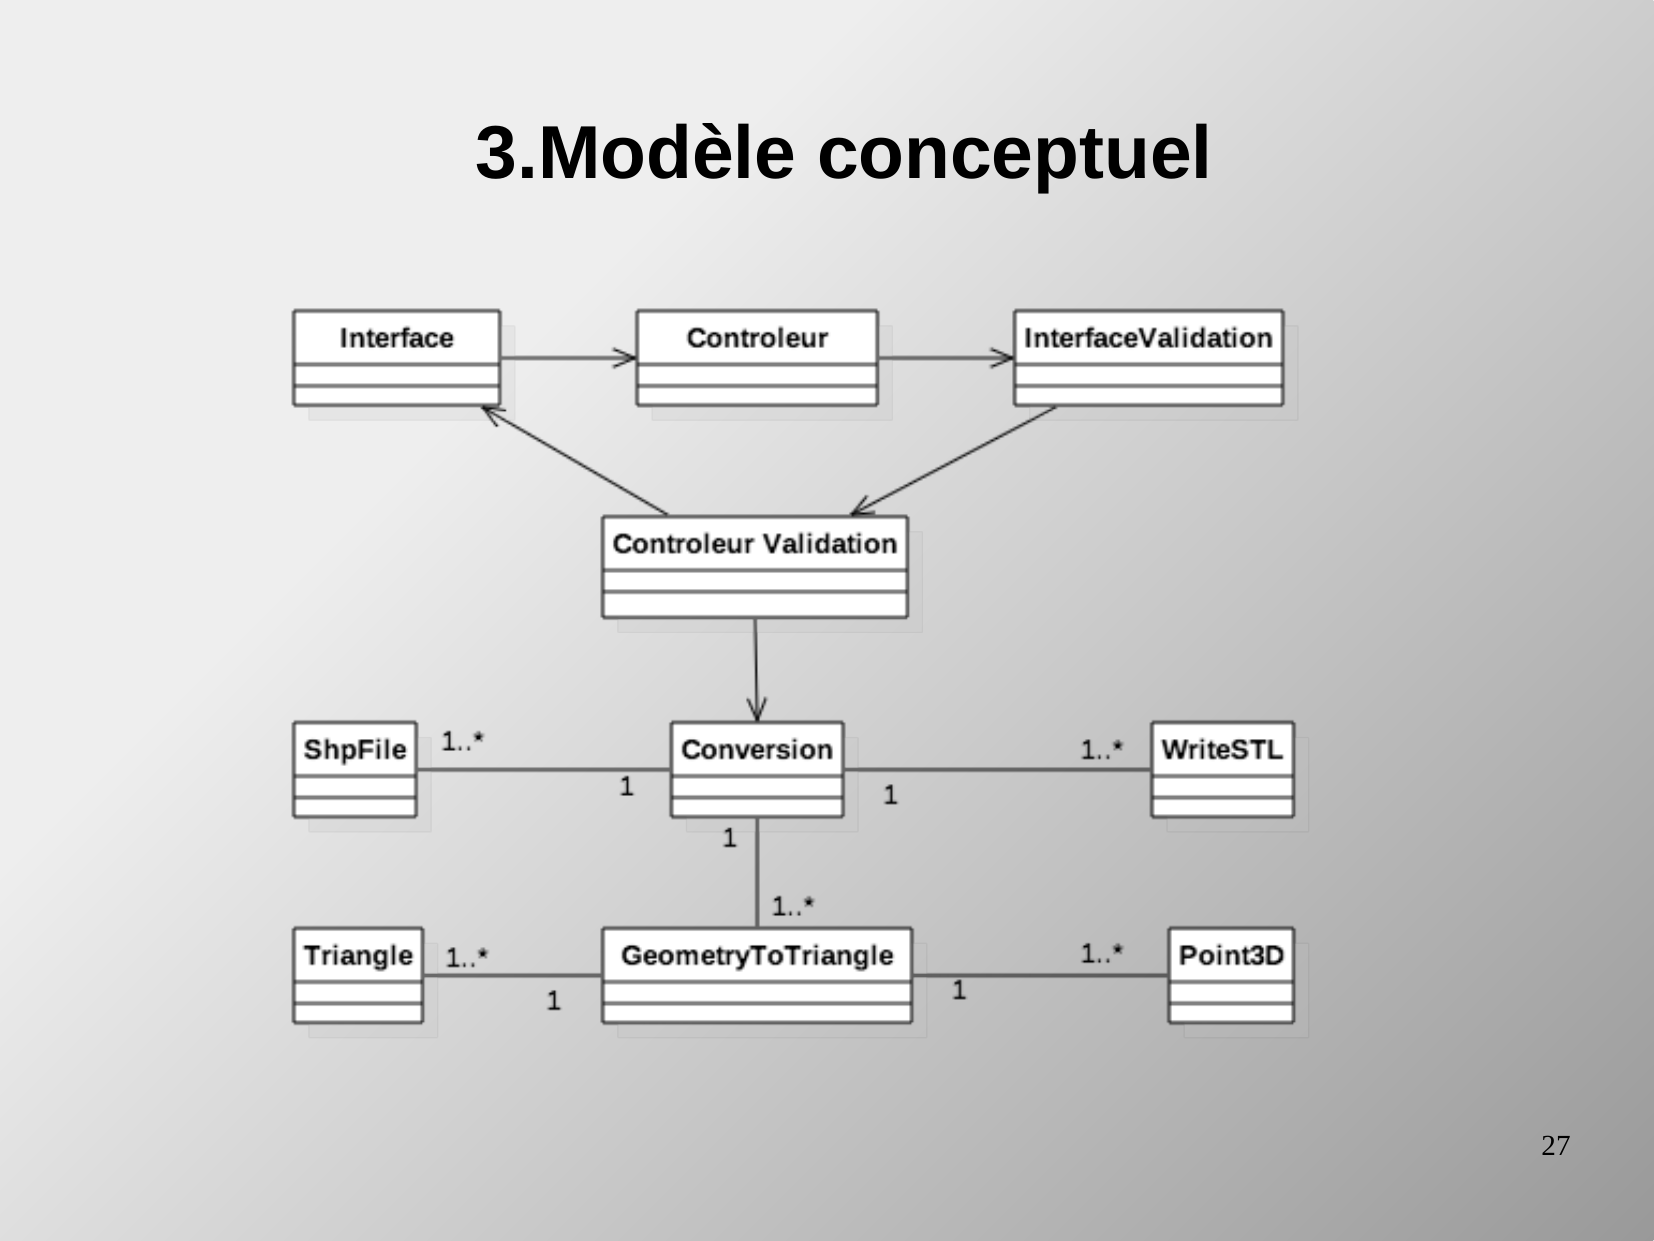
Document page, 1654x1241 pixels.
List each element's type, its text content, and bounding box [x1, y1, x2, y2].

title 3.Modèle conceptuel [82, 49, 1571, 257]
picture [273, 290, 1380, 1109]
